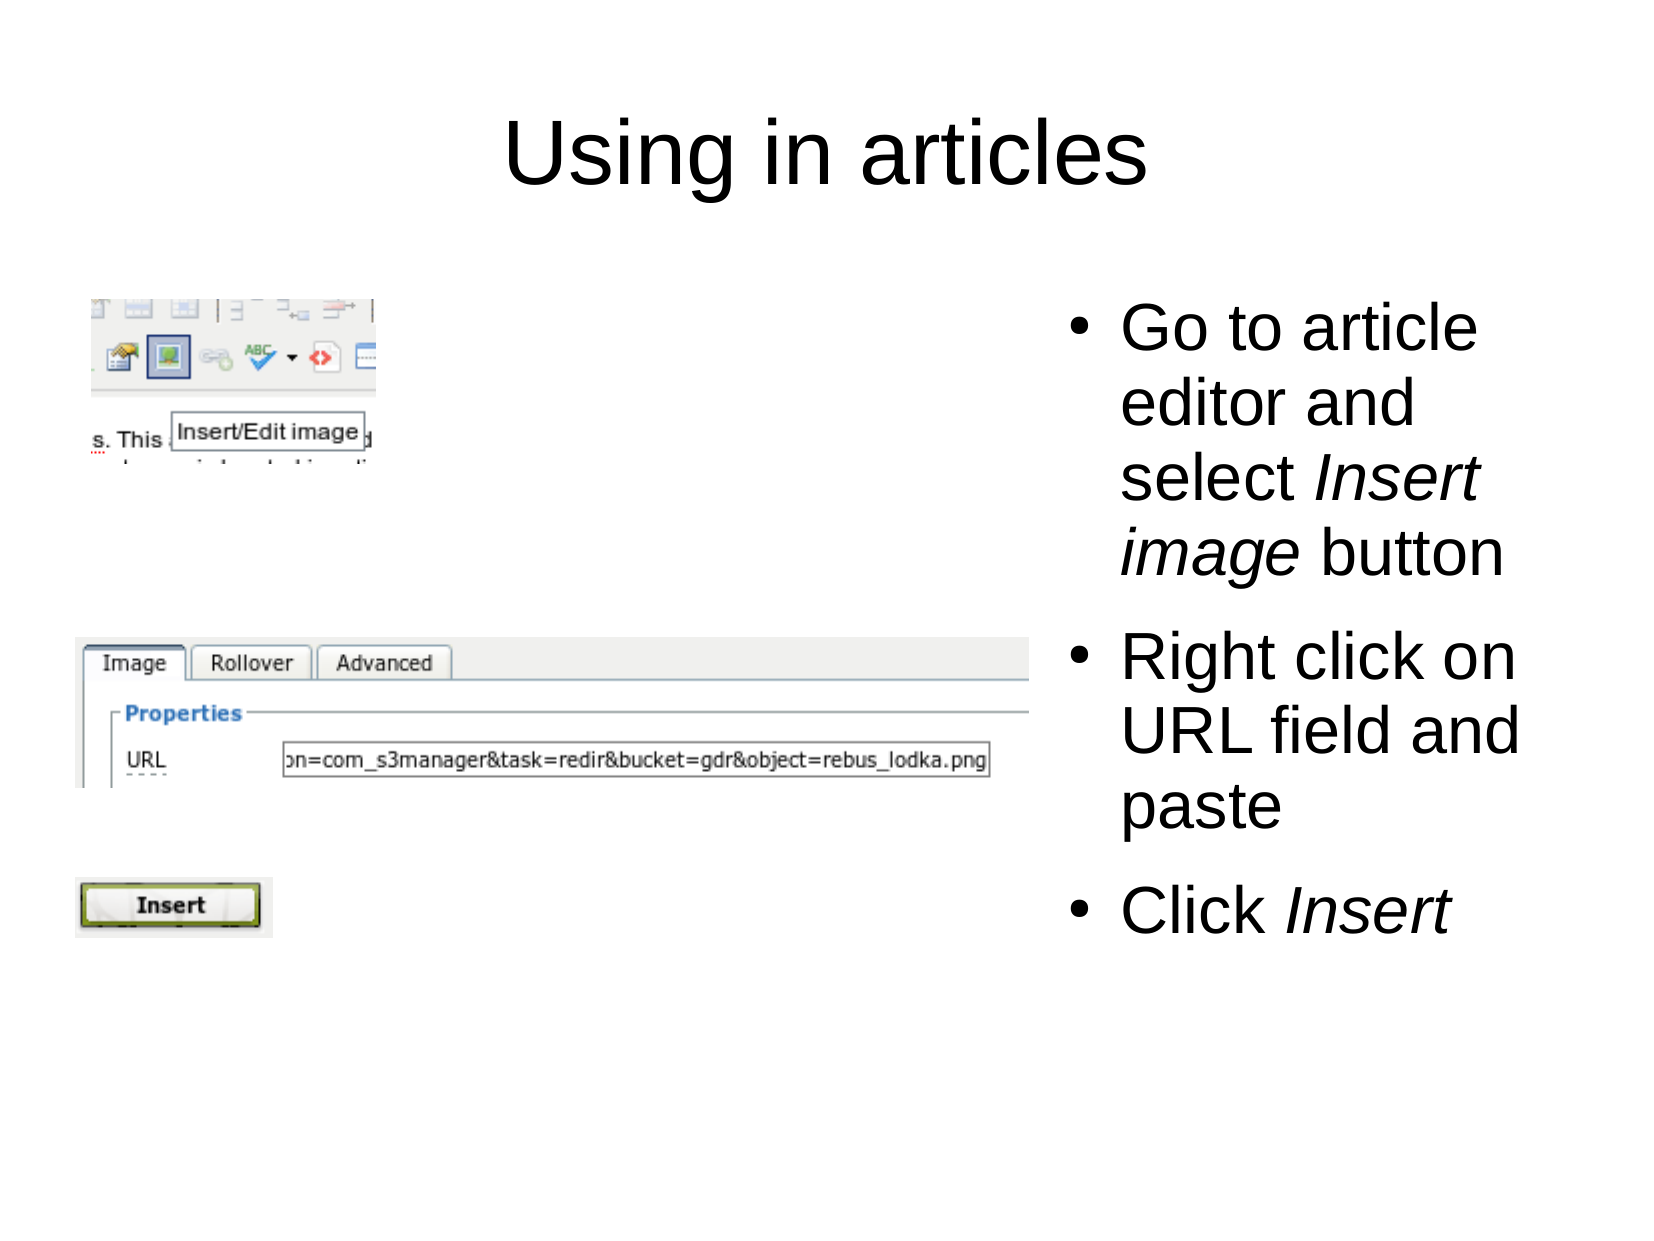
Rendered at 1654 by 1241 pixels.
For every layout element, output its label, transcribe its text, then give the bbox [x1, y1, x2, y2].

picture [75, 877, 273, 938]
list Go to article editor and select Insert image button Right click on URL field and paste Click Insert [1050, 290, 1572, 1201]
picture [91, 299, 376, 464]
picture [75, 637, 1029, 788]
title Using in articles [82, 49, 1571, 257]
